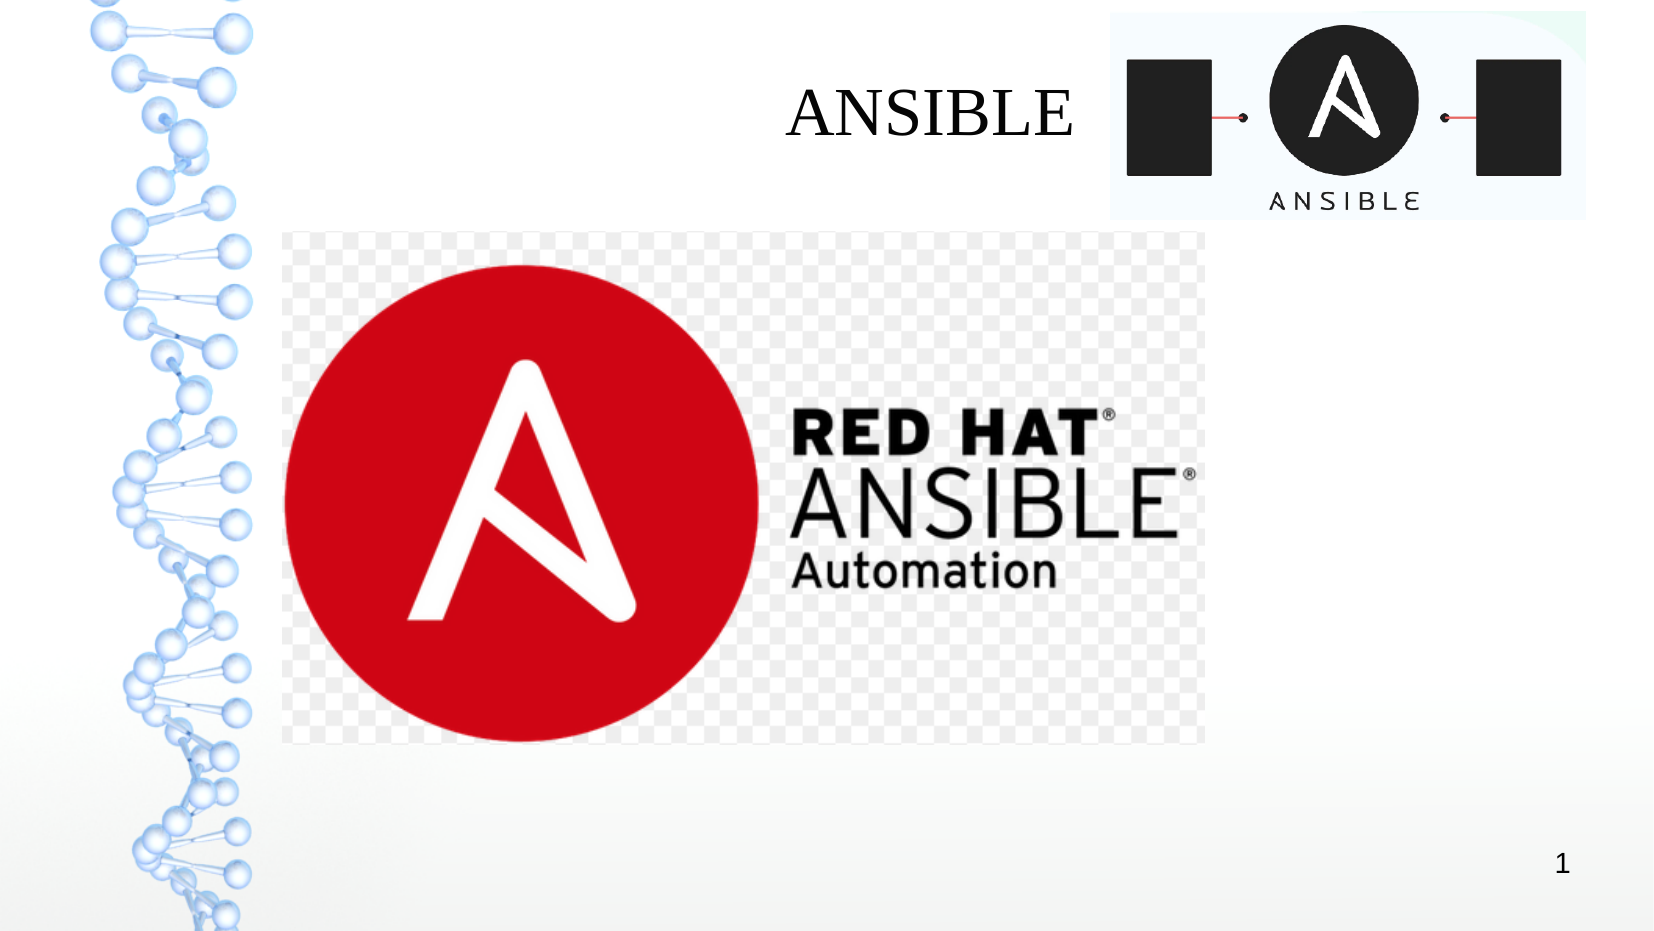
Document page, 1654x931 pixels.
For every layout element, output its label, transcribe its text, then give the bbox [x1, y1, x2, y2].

title ANSIBLE [1586, 35, 1595, 189]
picture [0, 0, 1654, 931]
title ANSIBLE [265, 35, 1110, 189]
